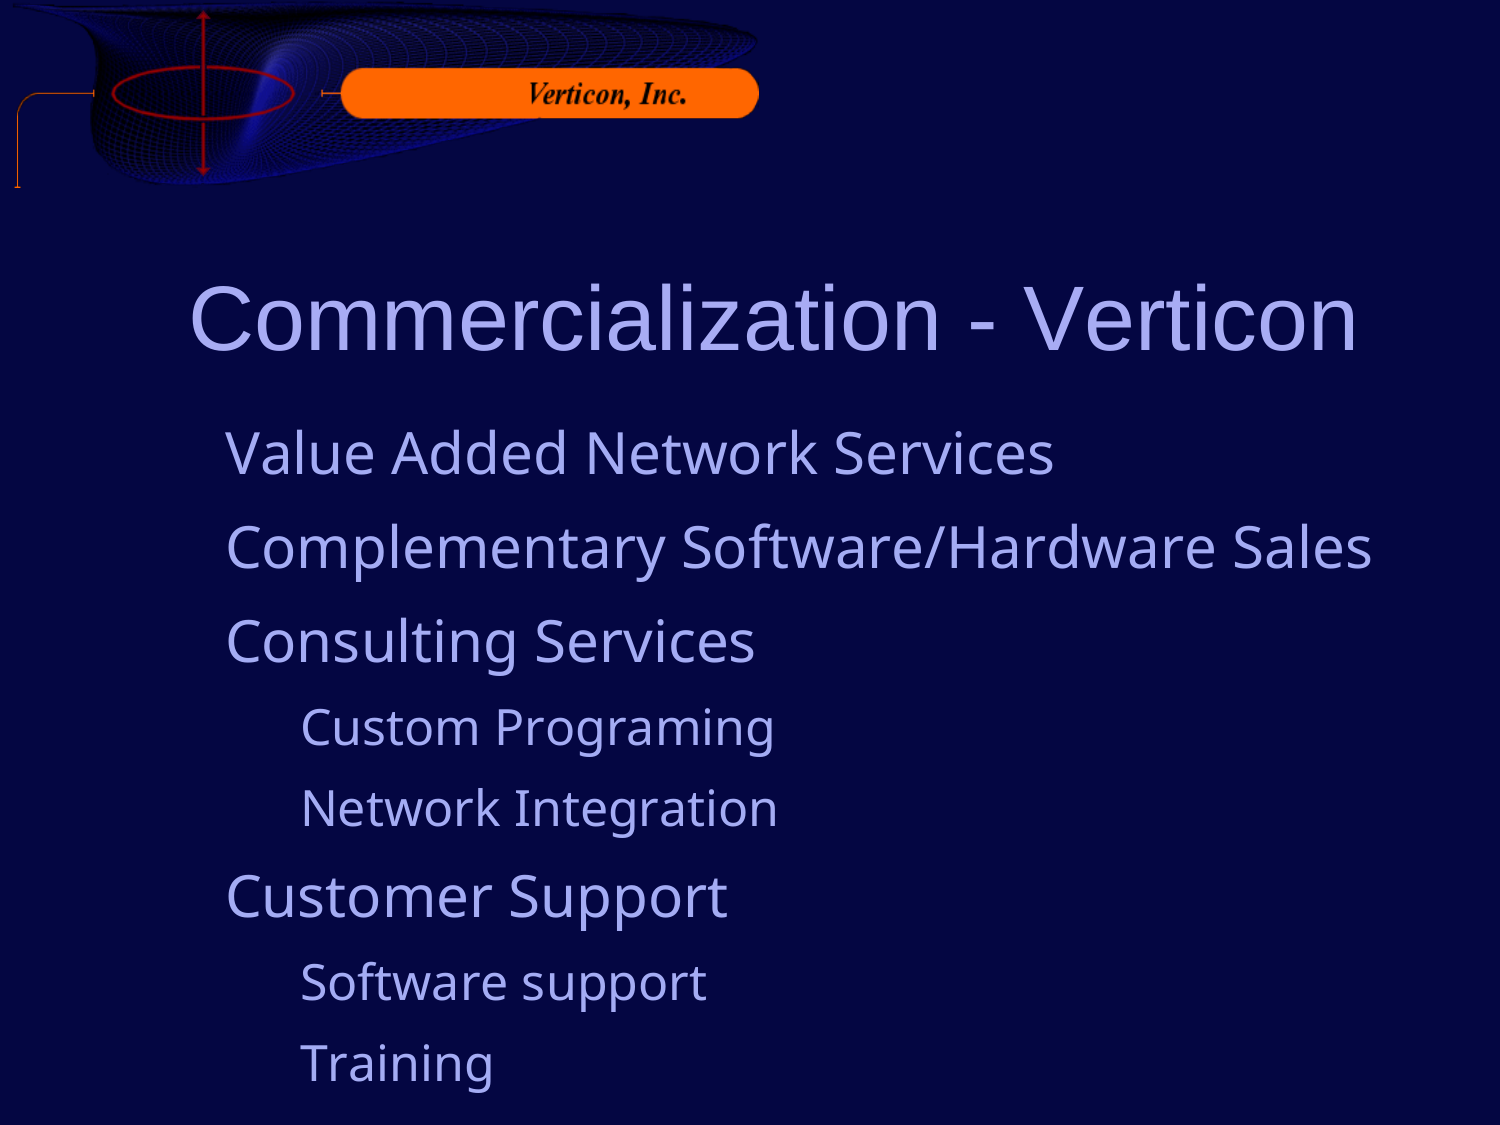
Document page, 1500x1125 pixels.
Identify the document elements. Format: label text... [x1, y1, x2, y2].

list Value Added Network Services Complementary Software/Hardware Sales Consulting Services Custom Programing Network Integration Customer Support Software support Training [150, 412, 1385, 1103]
picture [8, 0, 759, 188]
title Commercialization - Verticon [112, 232, 1463, 406]
